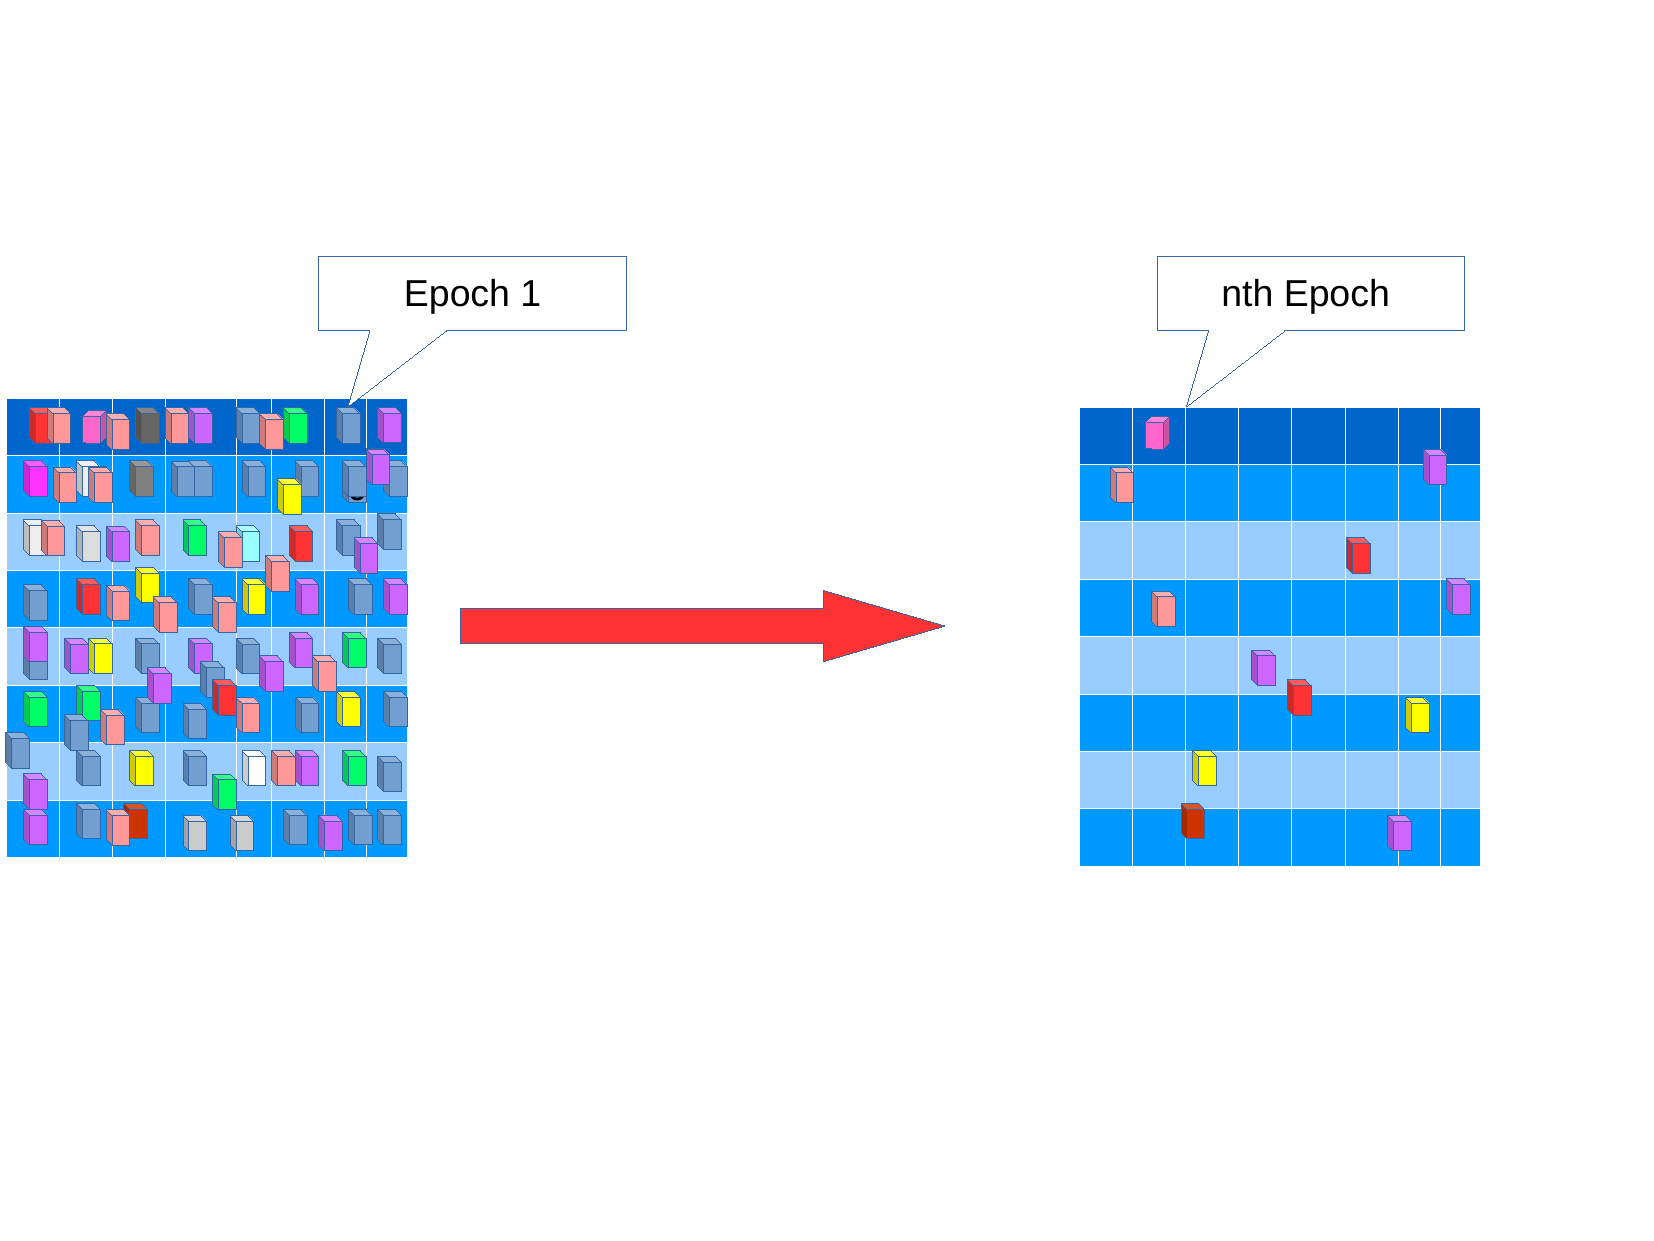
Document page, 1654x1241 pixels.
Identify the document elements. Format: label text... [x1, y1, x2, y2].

table_cell [1399, 465, 1440, 521]
table_cell [166, 743, 236, 800]
table_cell [367, 743, 407, 800]
text_box [1192, 750, 1217, 786]
text_box [342, 750, 367, 786]
table_cell [1080, 695, 1132, 751]
table_cell [1239, 809, 1291, 866]
table_cell [1441, 465, 1480, 521]
table_header [60, 399, 112, 455]
text_box [242, 555, 290, 615]
text_box [135, 638, 172, 733]
table_cell [237, 670, 259, 685]
text_box [23, 584, 48, 621]
text_box [236, 407, 308, 450]
table_header [325, 399, 366, 455]
table_cell [1441, 809, 1480, 866]
text_box [1387, 815, 1412, 851]
text_box [23, 626, 48, 680]
text_box [64, 685, 125, 786]
text_box [129, 460, 154, 497]
table_cell [113, 628, 165, 685]
text_box [1287, 679, 1312, 716]
text_box [5, 732, 30, 769]
text_box [129, 750, 154, 786]
table_cell [60, 456, 112, 471]
table_header [1133, 408, 1185, 464]
text_box [1145, 416, 1170, 450]
text_box [277, 460, 319, 515]
table_header [7, 399, 59, 455]
text_box [336, 513, 402, 574]
text_box [295, 697, 319, 733]
table_cell [1346, 465, 1398, 521]
text_box [135, 407, 160, 444]
text_box [271, 750, 319, 786]
text_box [377, 756, 402, 792]
text_box [242, 750, 266, 786]
table_cell [1186, 522, 1238, 579]
table_cell [1133, 695, 1185, 751]
table_cell [60, 801, 112, 857]
table_cell [1080, 809, 1132, 866]
table_cell [272, 801, 324, 857]
table_cell [325, 456, 366, 513]
text_box [1423, 449, 1447, 485]
table_cell [7, 456, 59, 513]
table_cell [367, 686, 407, 742]
text_box [183, 703, 207, 739]
text_box [348, 809, 373, 845]
text_box [383, 578, 408, 615]
table_cell [166, 456, 236, 513]
text_box [64, 638, 113, 674]
table_cell [1239, 522, 1291, 579]
text_box [342, 632, 367, 668]
table_cell [113, 743, 165, 800]
table_cell [325, 801, 366, 857]
text_box [212, 774, 237, 810]
table_cell [367, 628, 407, 685]
table_cell [1346, 522, 1398, 579]
text_box [1346, 537, 1371, 574]
text_box [342, 448, 408, 497]
text_box [171, 461, 213, 497]
table_cell [166, 628, 236, 685]
table_cell [1133, 465, 1185, 521]
table_cell [325, 571, 366, 627]
table_cell [166, 801, 236, 857]
text_box [242, 460, 266, 497]
table_cell [1080, 637, 1132, 694]
table_cell [1186, 637, 1238, 694]
table_cell [1239, 465, 1291, 521]
table_cell [1080, 580, 1132, 636]
text_box [82, 410, 130, 450]
text_box [29, 407, 71, 444]
table_cell [97, 686, 112, 709]
text_box [183, 815, 207, 851]
text_box [23, 519, 65, 556]
table_cell [1399, 695, 1440, 751]
text_box [183, 519, 207, 556]
table_cell [367, 481, 407, 513]
text_box [23, 773, 48, 810]
table_cell [1292, 752, 1345, 808]
table_cell [1133, 809, 1185, 866]
text_box [23, 460, 48, 497]
table_cell [237, 456, 271, 513]
table_cell [237, 514, 271, 570]
table_cell [113, 456, 165, 513]
table_cell [113, 801, 165, 857]
text_box [188, 638, 260, 733]
table_cell [1292, 809, 1345, 866]
text_box [106, 585, 130, 621]
table_cell [1186, 580, 1238, 636]
table_cell [60, 743, 112, 800]
table_cell [390, 456, 407, 465]
table_cell [1186, 752, 1238, 808]
table_cell [1292, 695, 1345, 751]
table_cell [272, 456, 324, 513]
text_box [377, 638, 402, 674]
table_cell [325, 743, 366, 800]
table_header [237, 439, 271, 455]
table_cell [1186, 695, 1238, 751]
table_cell [60, 628, 112, 685]
table_header [1080, 408, 1132, 464]
table_cell [1133, 752, 1185, 808]
table_cell [1399, 522, 1440, 579]
text_box [183, 750, 207, 786]
table_cell [1292, 465, 1345, 521]
text_box [460, 590, 945, 662]
table_cell [272, 571, 324, 627]
text_box [135, 519, 160, 556]
text_box [218, 525, 260, 568]
table_cell [1346, 637, 1398, 694]
text_box [53, 460, 113, 503]
table_cell [1441, 580, 1480, 636]
table_cell [367, 801, 407, 857]
table_cell [1239, 752, 1291, 808]
text_box [283, 809, 308, 845]
table_cell [166, 514, 236, 570]
table_cell [272, 686, 324, 742]
table_cell [237, 686, 271, 742]
table_header [1292, 408, 1345, 464]
table_cell [1441, 695, 1480, 751]
table_header [237, 399, 271, 413]
table_cell [1133, 637, 1185, 694]
text_box [106, 803, 148, 846]
table_cell [325, 628, 366, 685]
table_cell [1080, 752, 1132, 808]
table_header [1399, 408, 1440, 464]
text_box 0 [349, 497, 367, 503]
text_box [1405, 697, 1430, 733]
table_cell [60, 492, 112, 513]
table_cell [1346, 580, 1398, 636]
table_header [113, 399, 165, 455]
table_cell [60, 514, 112, 570]
table_cell [272, 514, 324, 570]
table_header [166, 399, 236, 455]
text_box [188, 460, 195, 466]
table_cell [367, 571, 407, 627]
table_header [272, 399, 324, 455]
table_cell [1133, 522, 1185, 579]
table_cell [7, 801, 59, 857]
text_box [76, 578, 101, 615]
table_header [1239, 408, 1291, 464]
text_box Epoch 1 [318, 256, 627, 407]
text_box [76, 803, 101, 839]
table_cell [60, 686, 76, 742]
text_box [135, 567, 178, 633]
table_cell [1239, 695, 1291, 751]
table_cell [1346, 809, 1398, 866]
text_box [230, 815, 254, 851]
table_cell [1186, 809, 1238, 866]
table_cell [1239, 637, 1291, 694]
table_cell [1441, 752, 1480, 808]
table_cell [1399, 752, 1440, 808]
table_cell [1080, 522, 1132, 579]
table_cell [1292, 637, 1345, 694]
table_cell [113, 686, 165, 742]
table_cell [367, 514, 377, 541]
table_cell [166, 686, 236, 742]
text_box [236, 638, 284, 692]
table_cell [237, 743, 271, 800]
table_cell [1292, 522, 1345, 579]
text_box [1110, 467, 1134, 503]
table_cell [1346, 752, 1398, 808]
table_cell [1080, 465, 1132, 521]
table_cell [1399, 580, 1440, 636]
text_box [336, 407, 361, 444]
text_box [1151, 591, 1176, 627]
text_box [318, 815, 343, 851]
table_cell [1399, 637, 1440, 694]
table_header [367, 399, 407, 455]
text_box [1251, 650, 1276, 686]
table_cell [237, 801, 271, 857]
table_cell [89, 721, 102, 742]
table_cell [7, 686, 59, 742]
table_cell [237, 628, 271, 655]
table_cell [113, 514, 165, 570]
table_cell [1399, 809, 1440, 866]
table_cell [1186, 465, 1238, 521]
table_cell [1292, 580, 1345, 636]
table_cell [113, 571, 153, 627]
table_header [1346, 408, 1398, 464]
table_cell [1239, 580, 1291, 636]
table_cell [1133, 580, 1185, 636]
table_cell [1441, 637, 1480, 694]
text_box [383, 691, 408, 727]
text_box [1181, 803, 1205, 839]
table_cell [159, 571, 165, 596]
table_cell [1346, 695, 1398, 751]
table_cell [7, 743, 59, 800]
table_cell [7, 571, 59, 627]
text_box [188, 578, 237, 633]
table_header [1186, 408, 1238, 464]
table_cell [378, 514, 407, 570]
table_cell [166, 571, 236, 627]
text_box [23, 809, 48, 845]
table_cell [237, 571, 271, 627]
text_box [76, 525, 101, 562]
table_cell [272, 628, 324, 685]
table_cell [1441, 522, 1480, 579]
text_box [348, 578, 373, 615]
table_cell [272, 743, 324, 800]
text_box [289, 632, 361, 727]
table_cell [325, 514, 366, 570]
table_header [1441, 408, 1480, 464]
text_box [23, 691, 48, 727]
table_cell [7, 628, 59, 685]
table_cell [60, 571, 112, 627]
text_box [289, 525, 313, 562]
text_box [377, 809, 402, 845]
text_box nth Epoch [1157, 256, 1465, 407]
table_cell [7, 514, 59, 570]
table_cell [325, 686, 366, 742]
text_box [106, 526, 130, 562]
text_box [1446, 578, 1471, 615]
text_box [377, 407, 402, 443]
text_box [295, 578, 319, 615]
text_box [165, 407, 213, 444]
